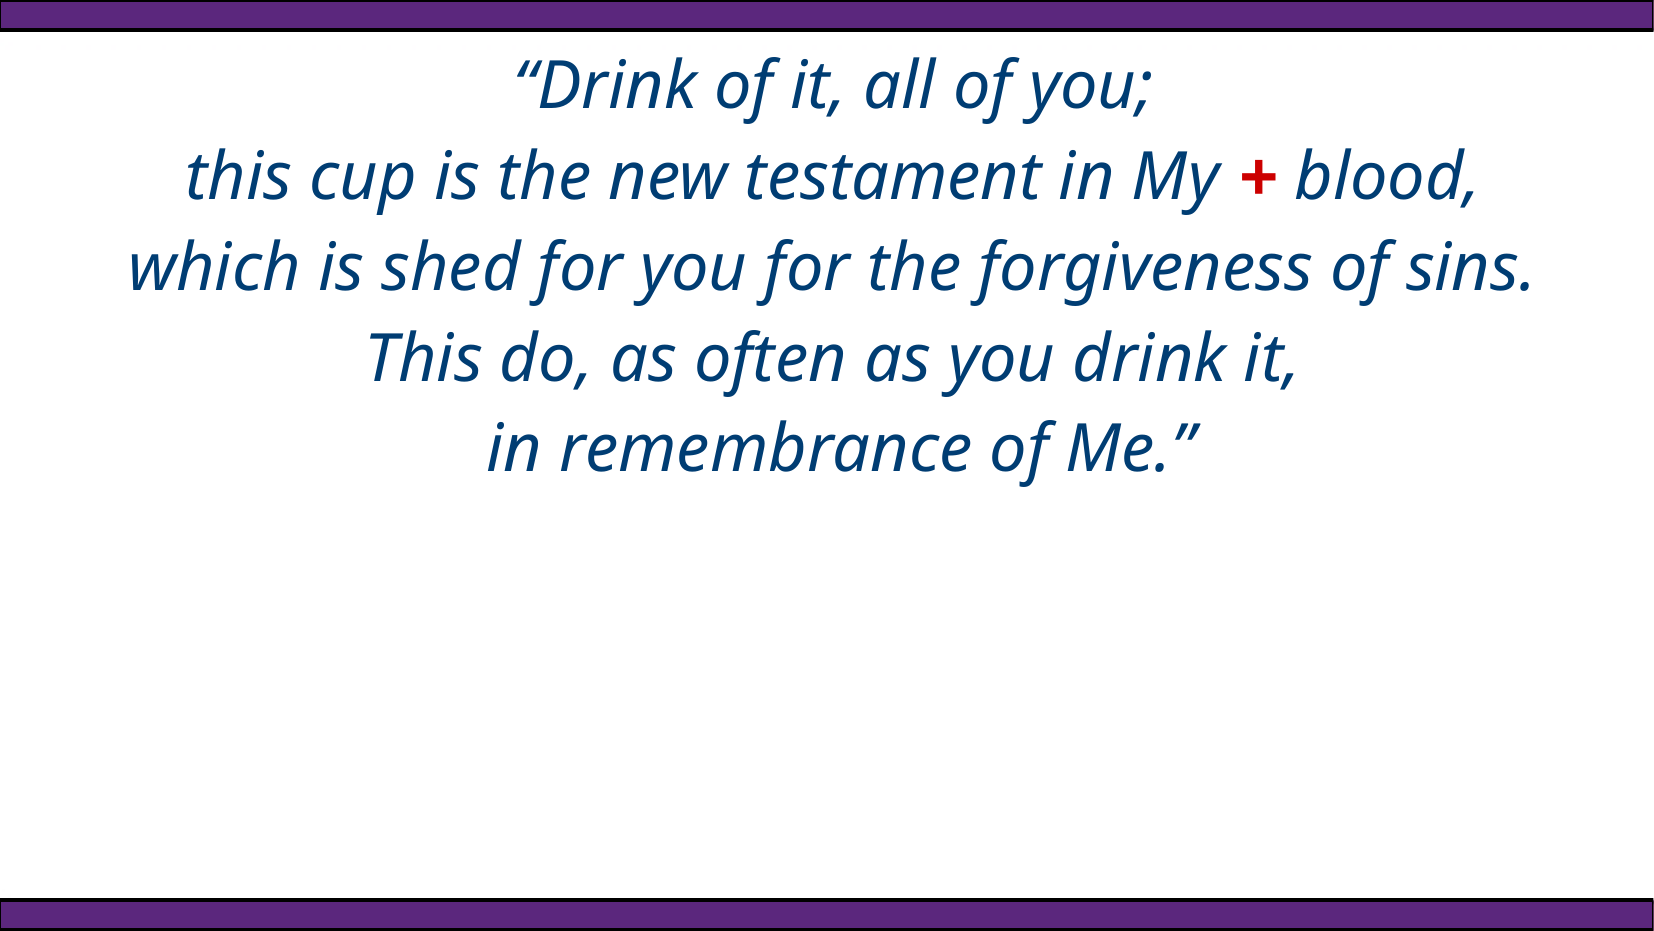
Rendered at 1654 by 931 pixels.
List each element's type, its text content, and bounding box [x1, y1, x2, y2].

text_box [0, 900, 1654, 931]
text_box [0, 0, 1654, 31]
picture [0, 31, 1654, 900]
text_box “Drink of it, all of you; this cup is the new testament in My + blood, which is shed for you for the forgiveness of sins. This do, as often as you drink it, in remembrance of Me.” [60, 30, 1606, 489]
